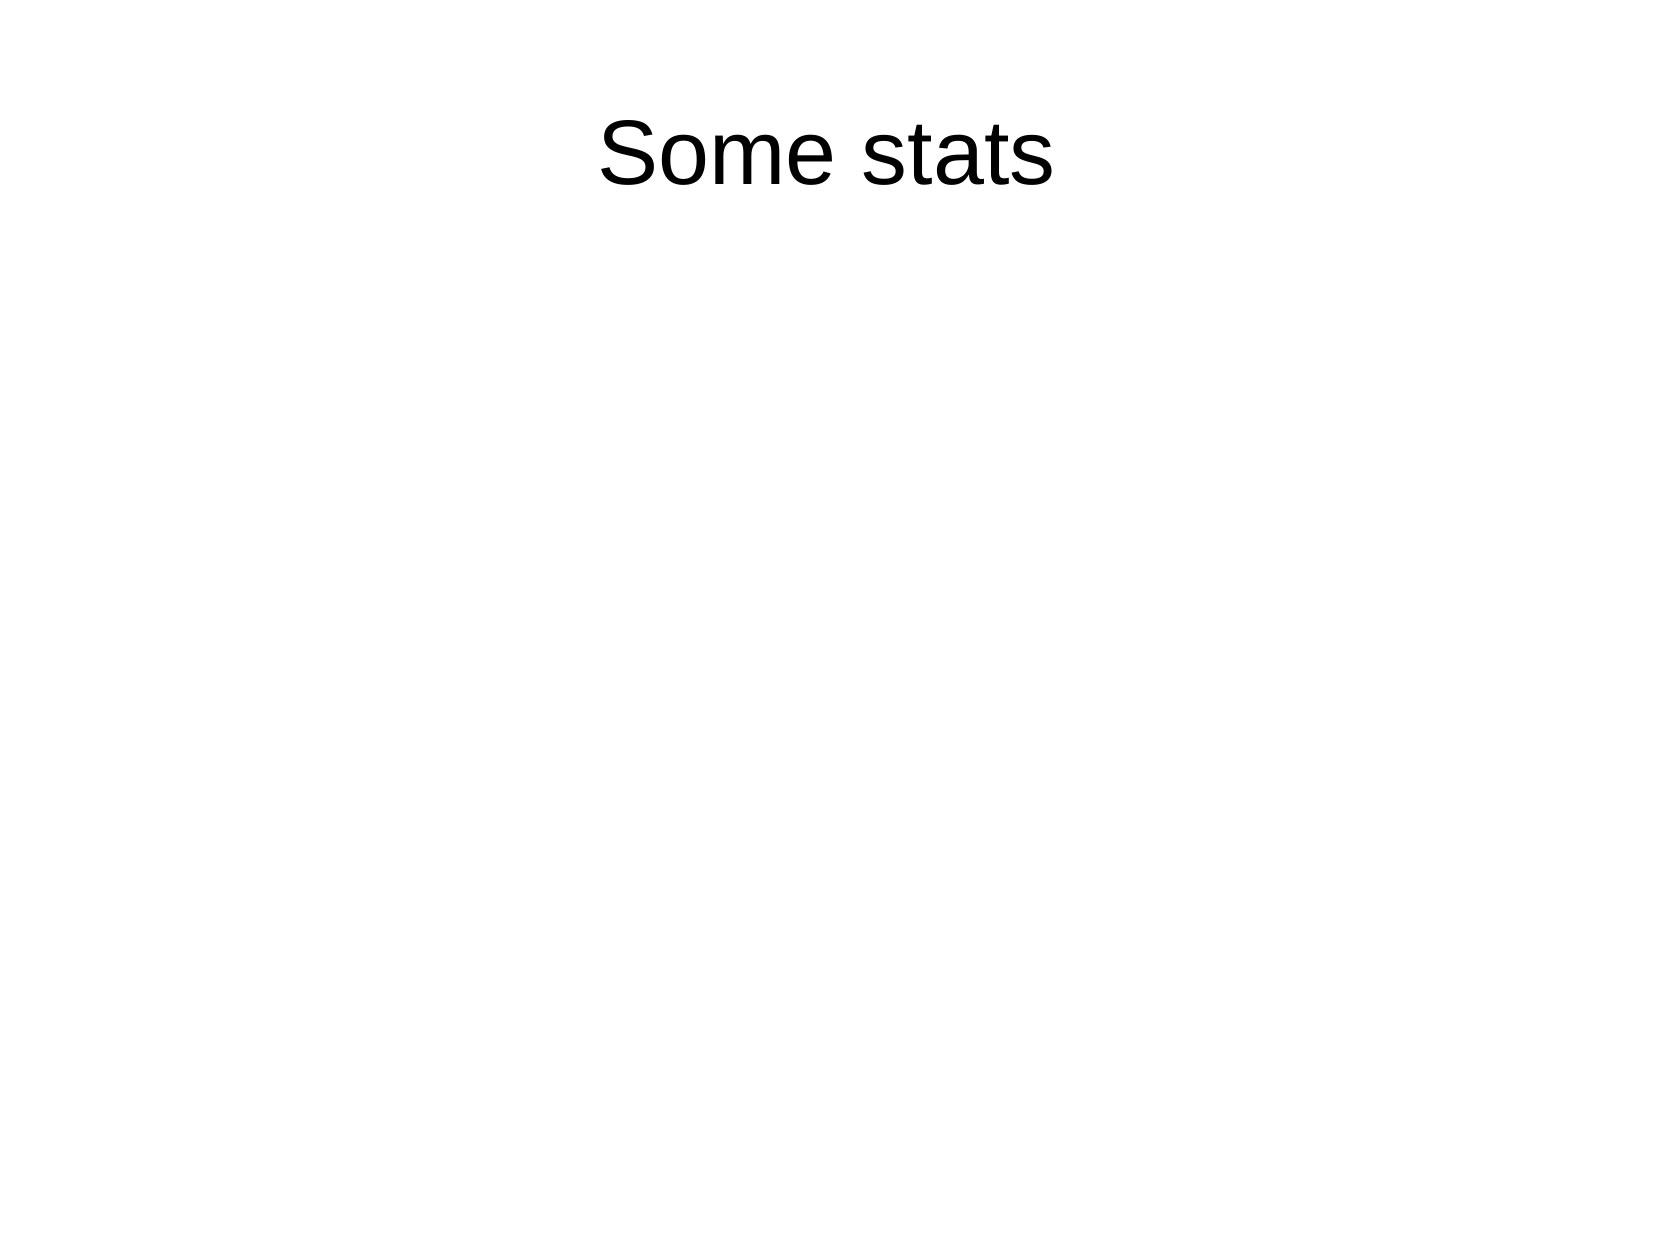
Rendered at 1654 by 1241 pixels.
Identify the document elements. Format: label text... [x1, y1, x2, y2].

title Some stats [82, 49, 1571, 257]
